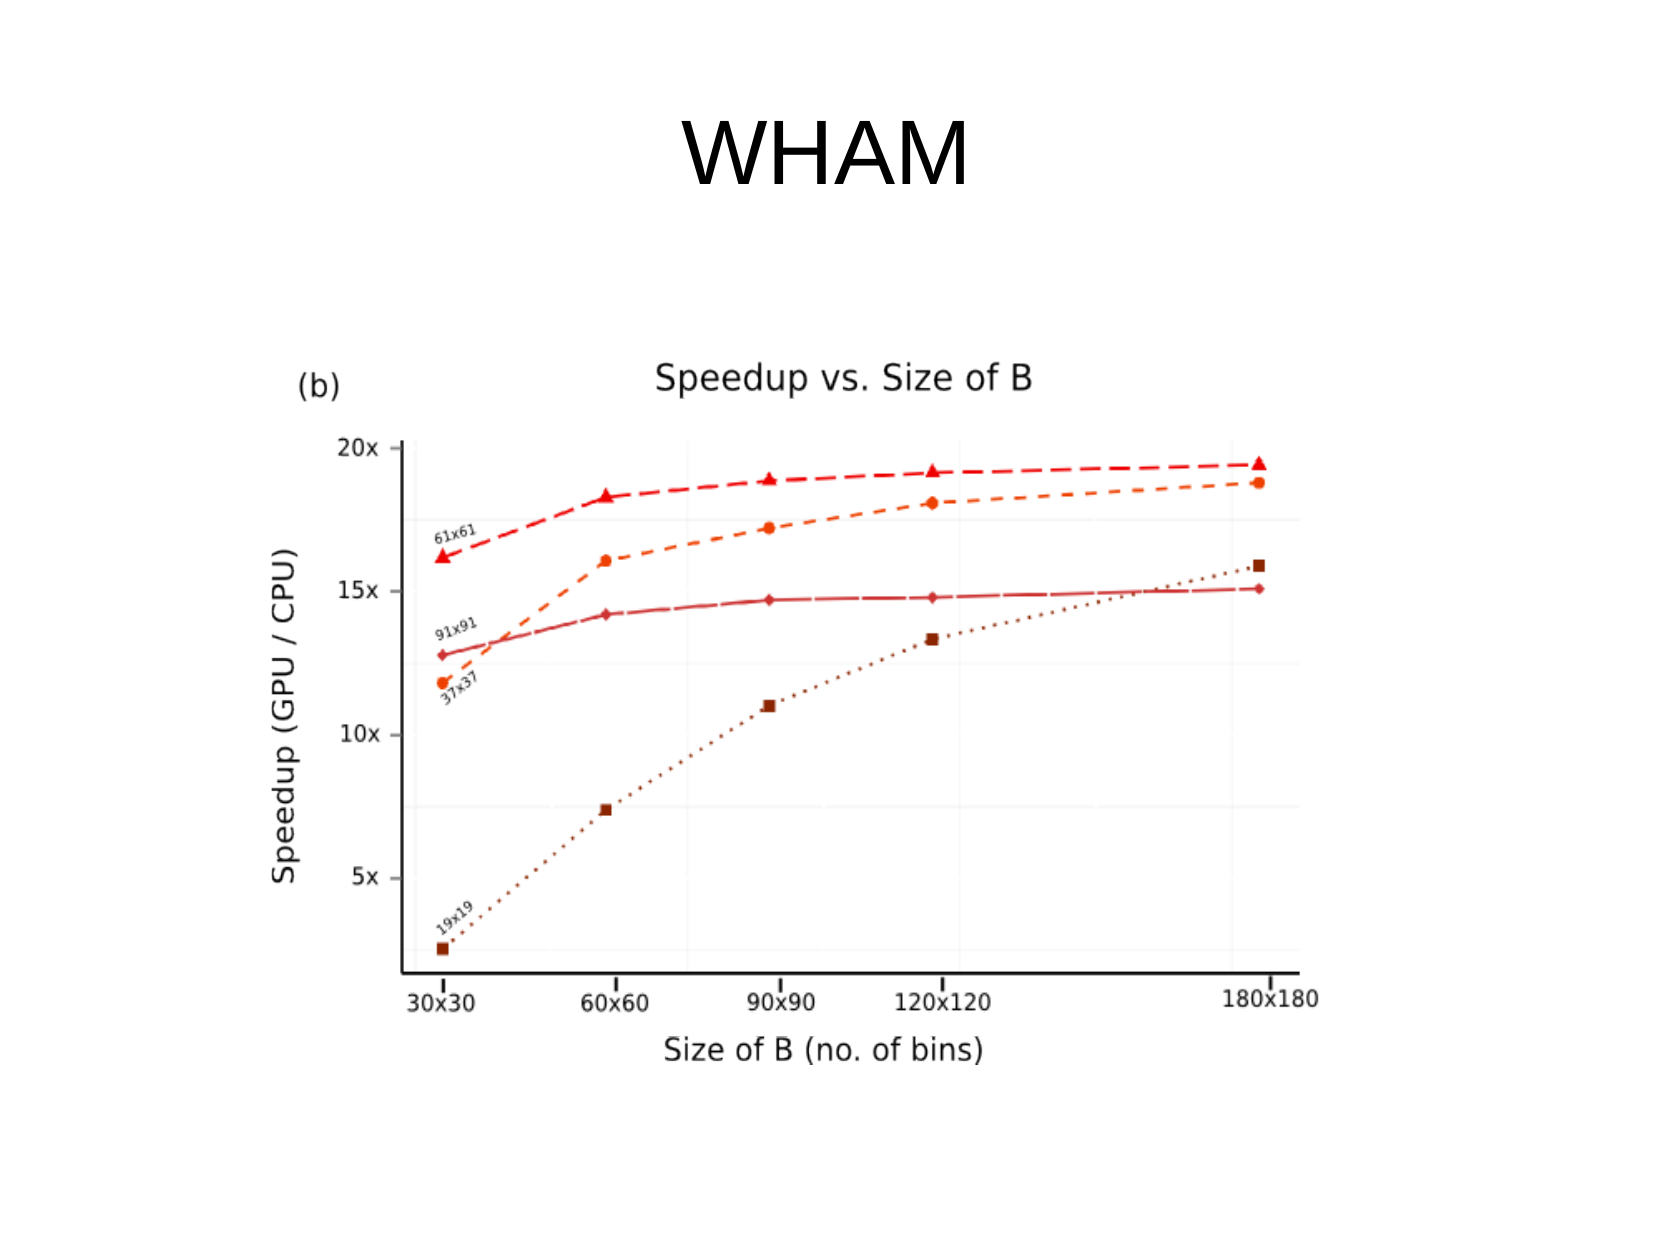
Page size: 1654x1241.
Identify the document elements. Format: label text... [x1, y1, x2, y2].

picture [271, 337, 1453, 1065]
title WHAM [82, 49, 1571, 257]
